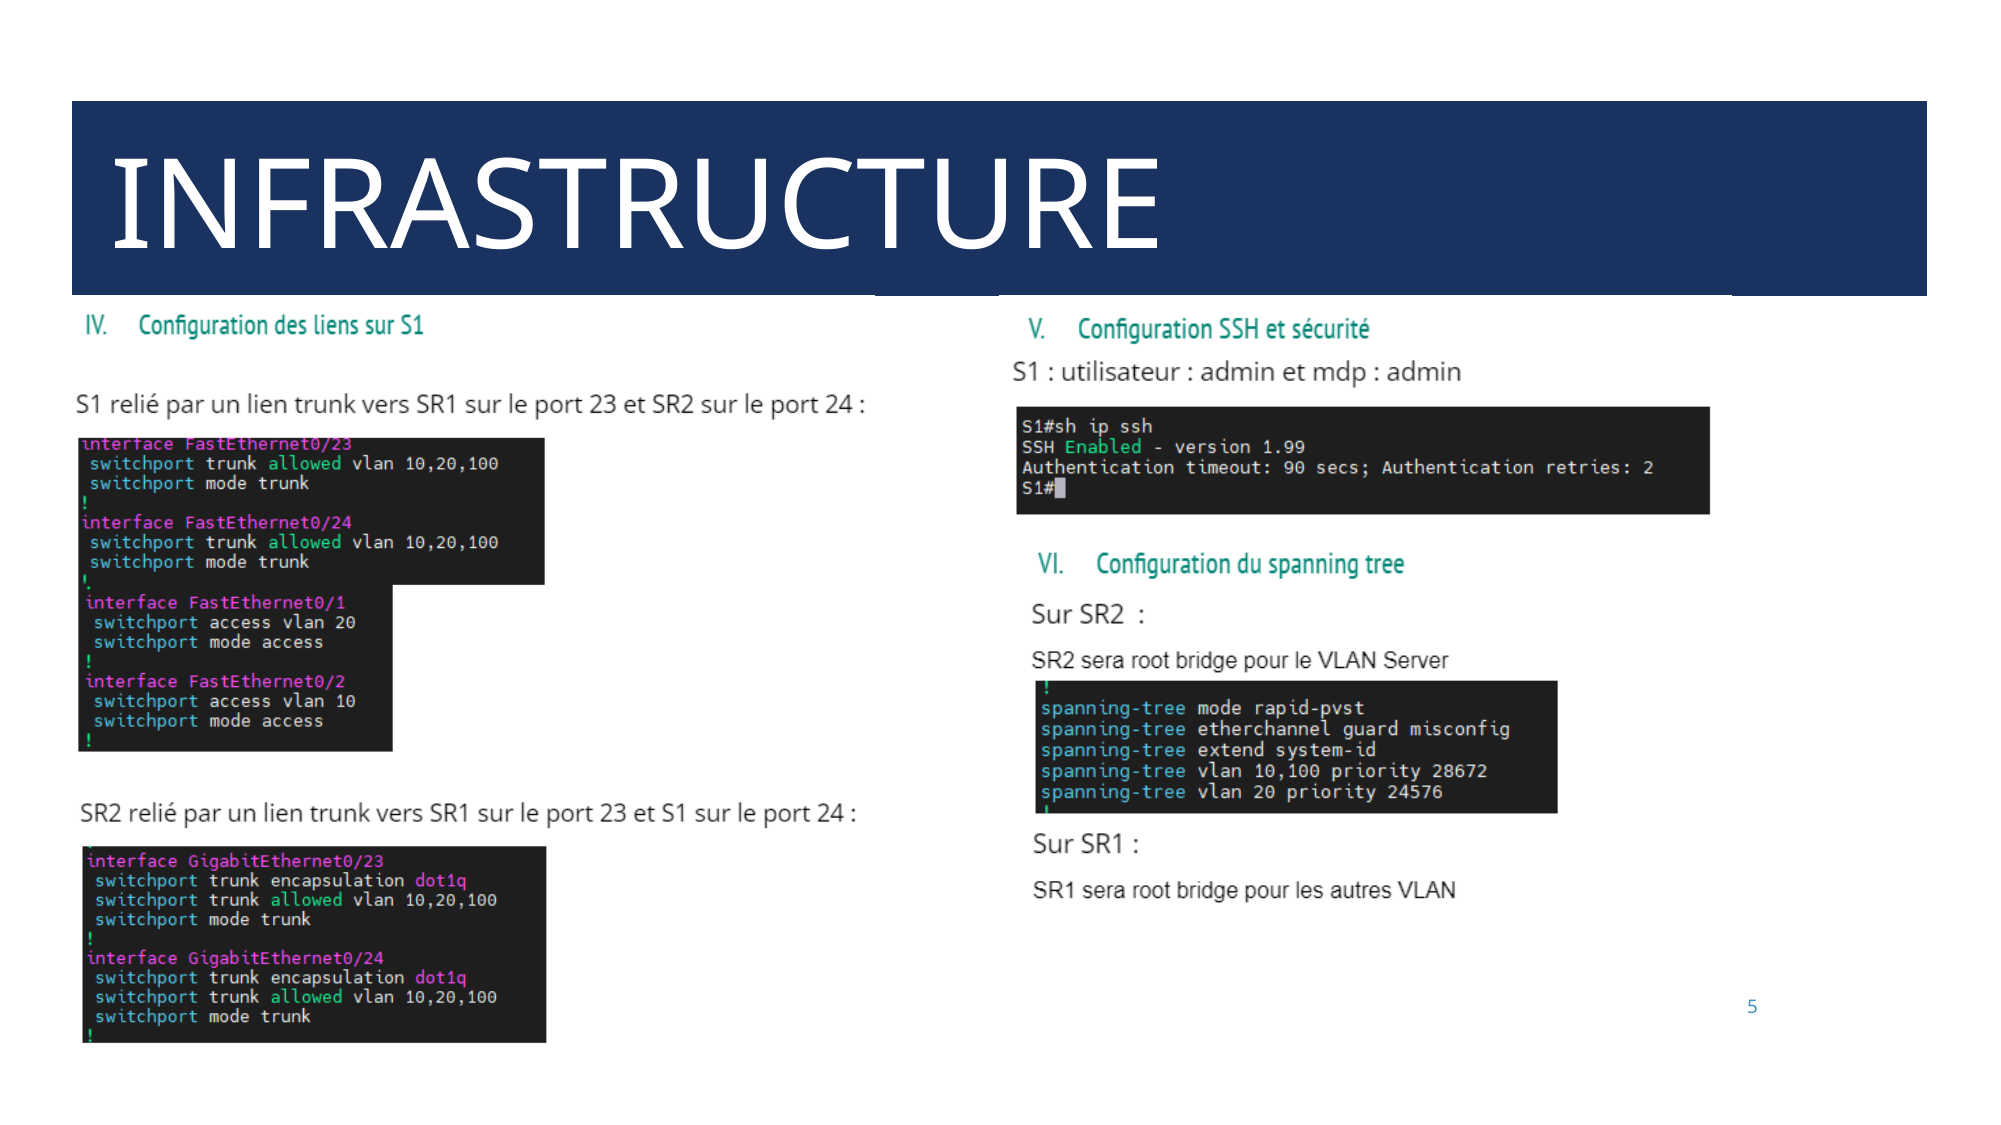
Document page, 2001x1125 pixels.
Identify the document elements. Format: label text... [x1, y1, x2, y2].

picture [1019, 828, 1487, 925]
picture [999, 295, 1732, 531]
picture [1019, 535, 1604, 815]
slide_number 5 [1732, 977, 1905, 1037]
title INFRAstructure [95, 115, 1905, 282]
picture [35, 295, 875, 1056]
